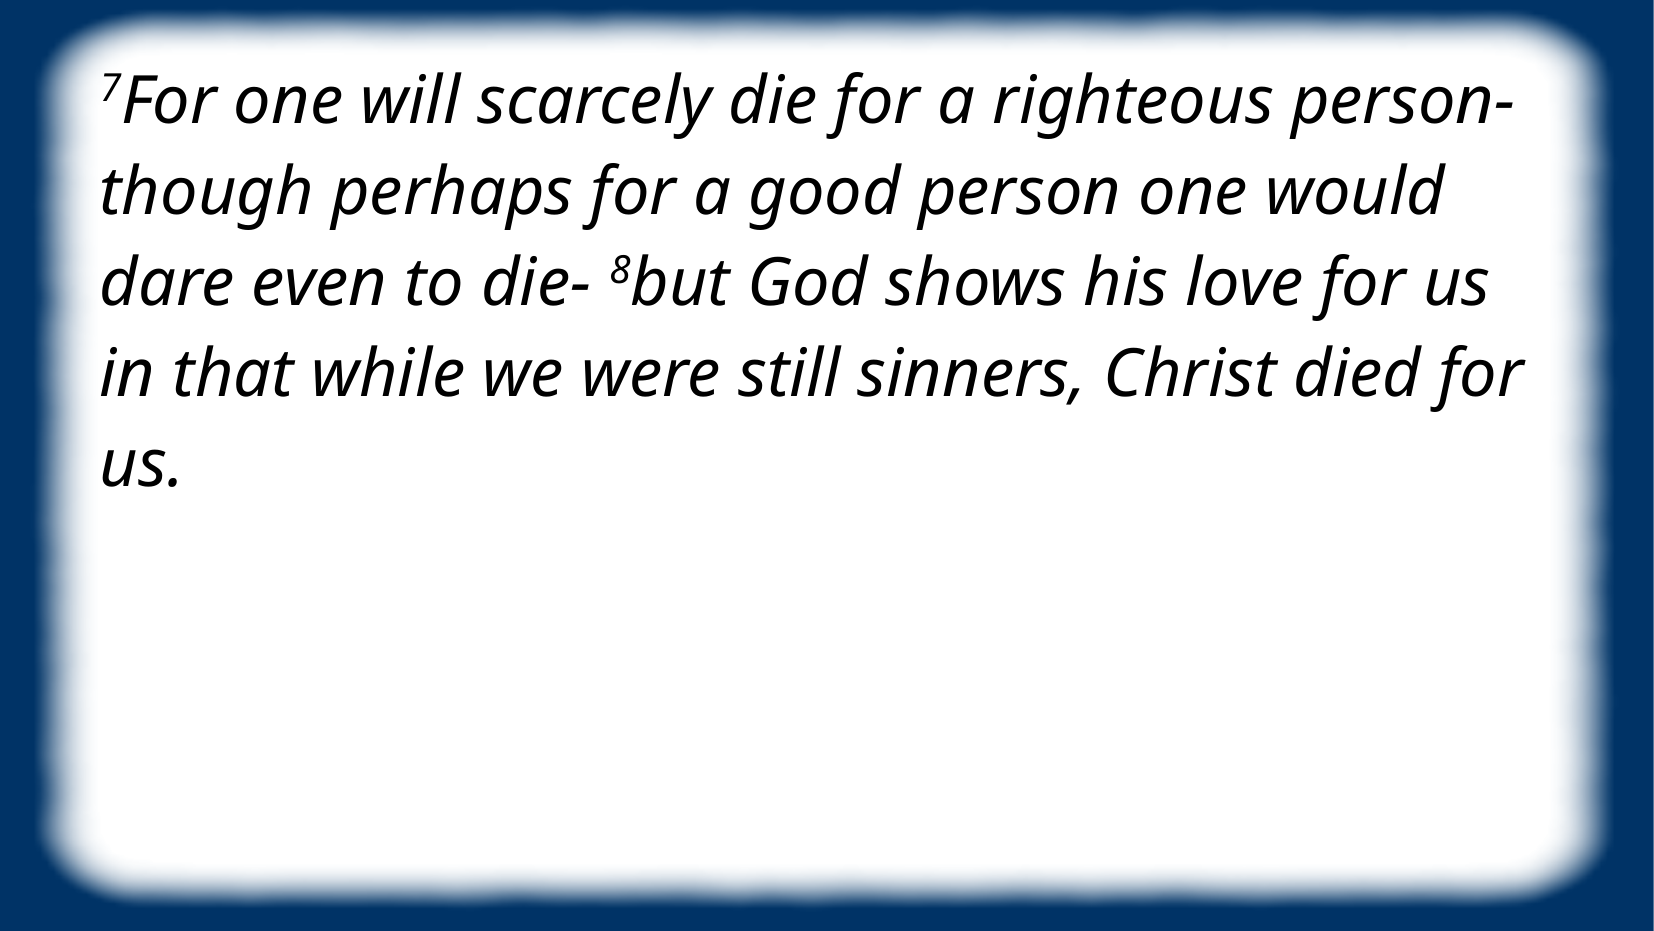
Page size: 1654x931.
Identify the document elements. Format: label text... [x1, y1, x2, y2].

picture [0, 0, 1654, 931]
text_box 7For one will scarcely die for a righteous person-though perhaps for a good person one would dare even to die- 8but God shows his love for us in that while we were still sinners, Christ died for us. [84, 45, 1555, 504]
